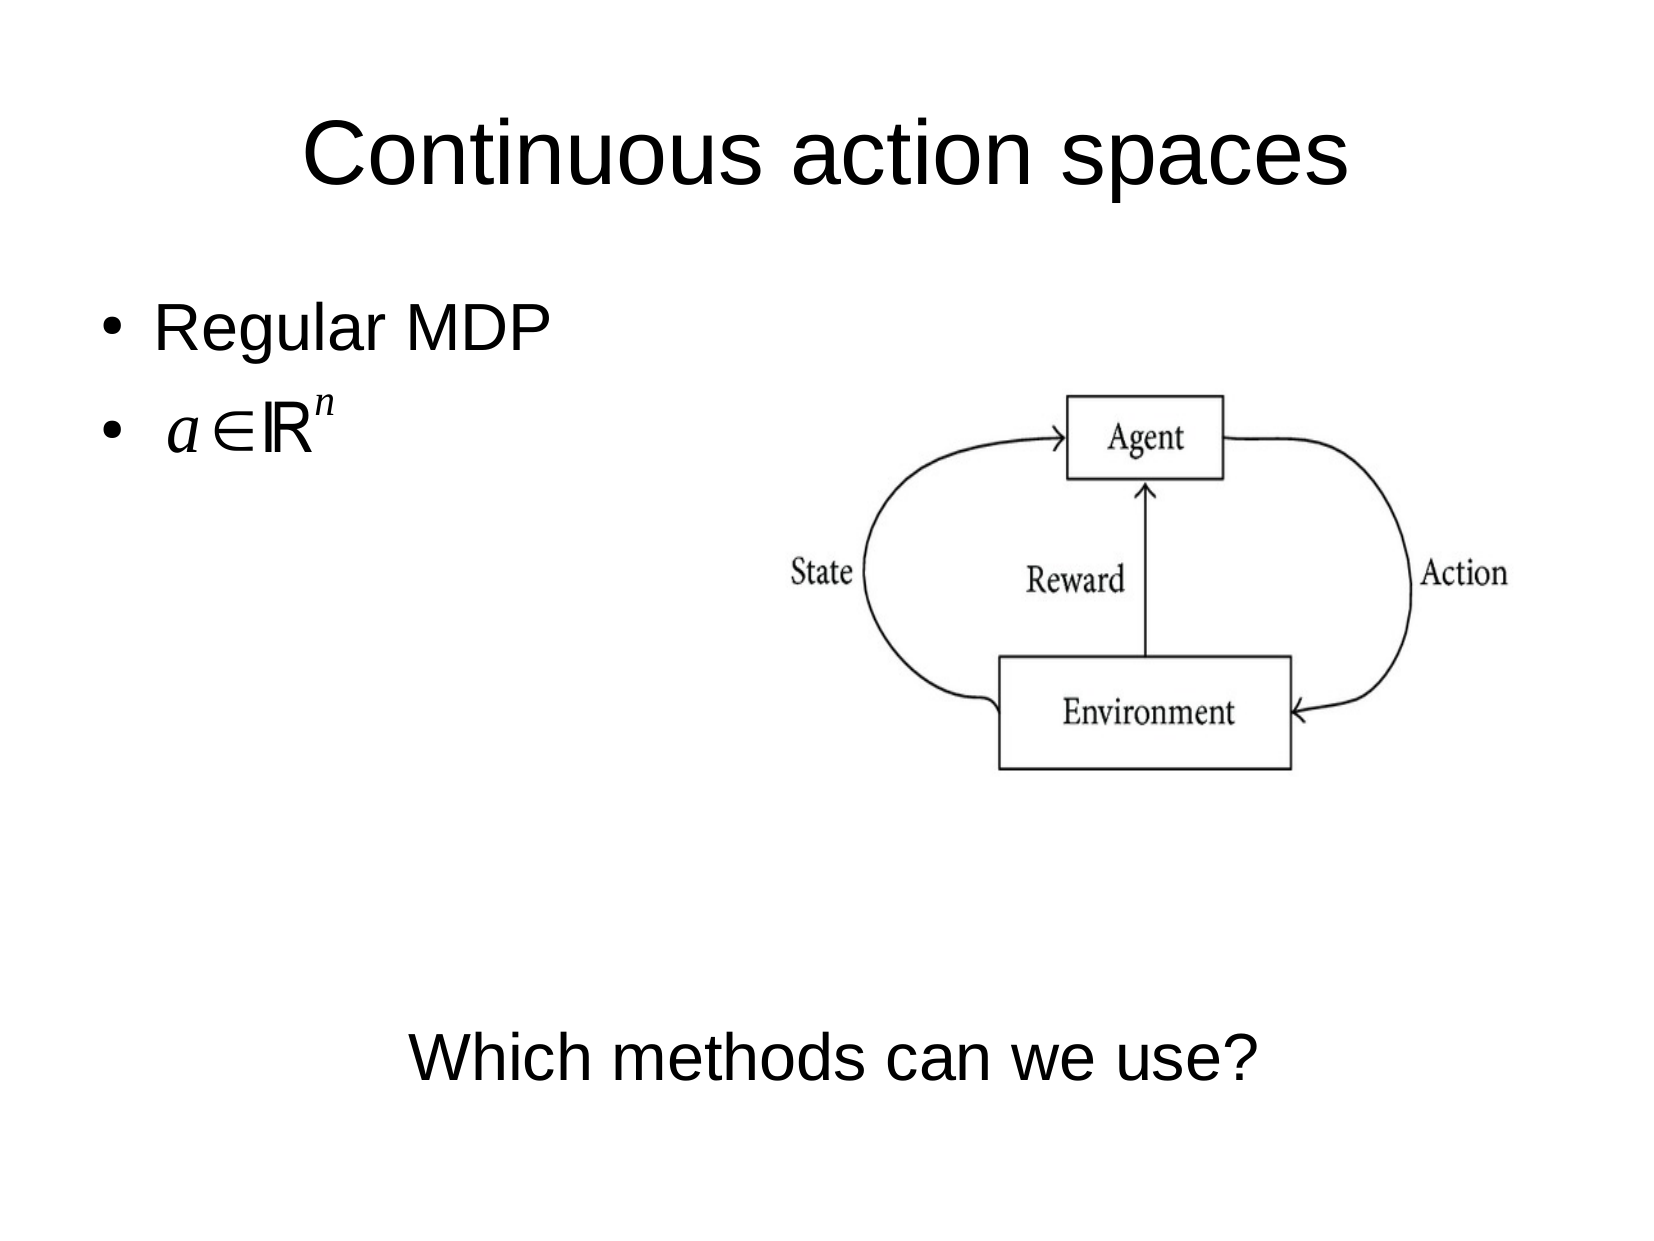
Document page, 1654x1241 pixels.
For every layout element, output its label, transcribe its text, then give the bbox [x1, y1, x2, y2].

list Regular MDP Which methods can we use? [82, 290, 1571, 1186]
title Continuous action spaces [82, 49, 1571, 257]
picture [765, 364, 1534, 802]
chart [149, 374, 354, 475]
